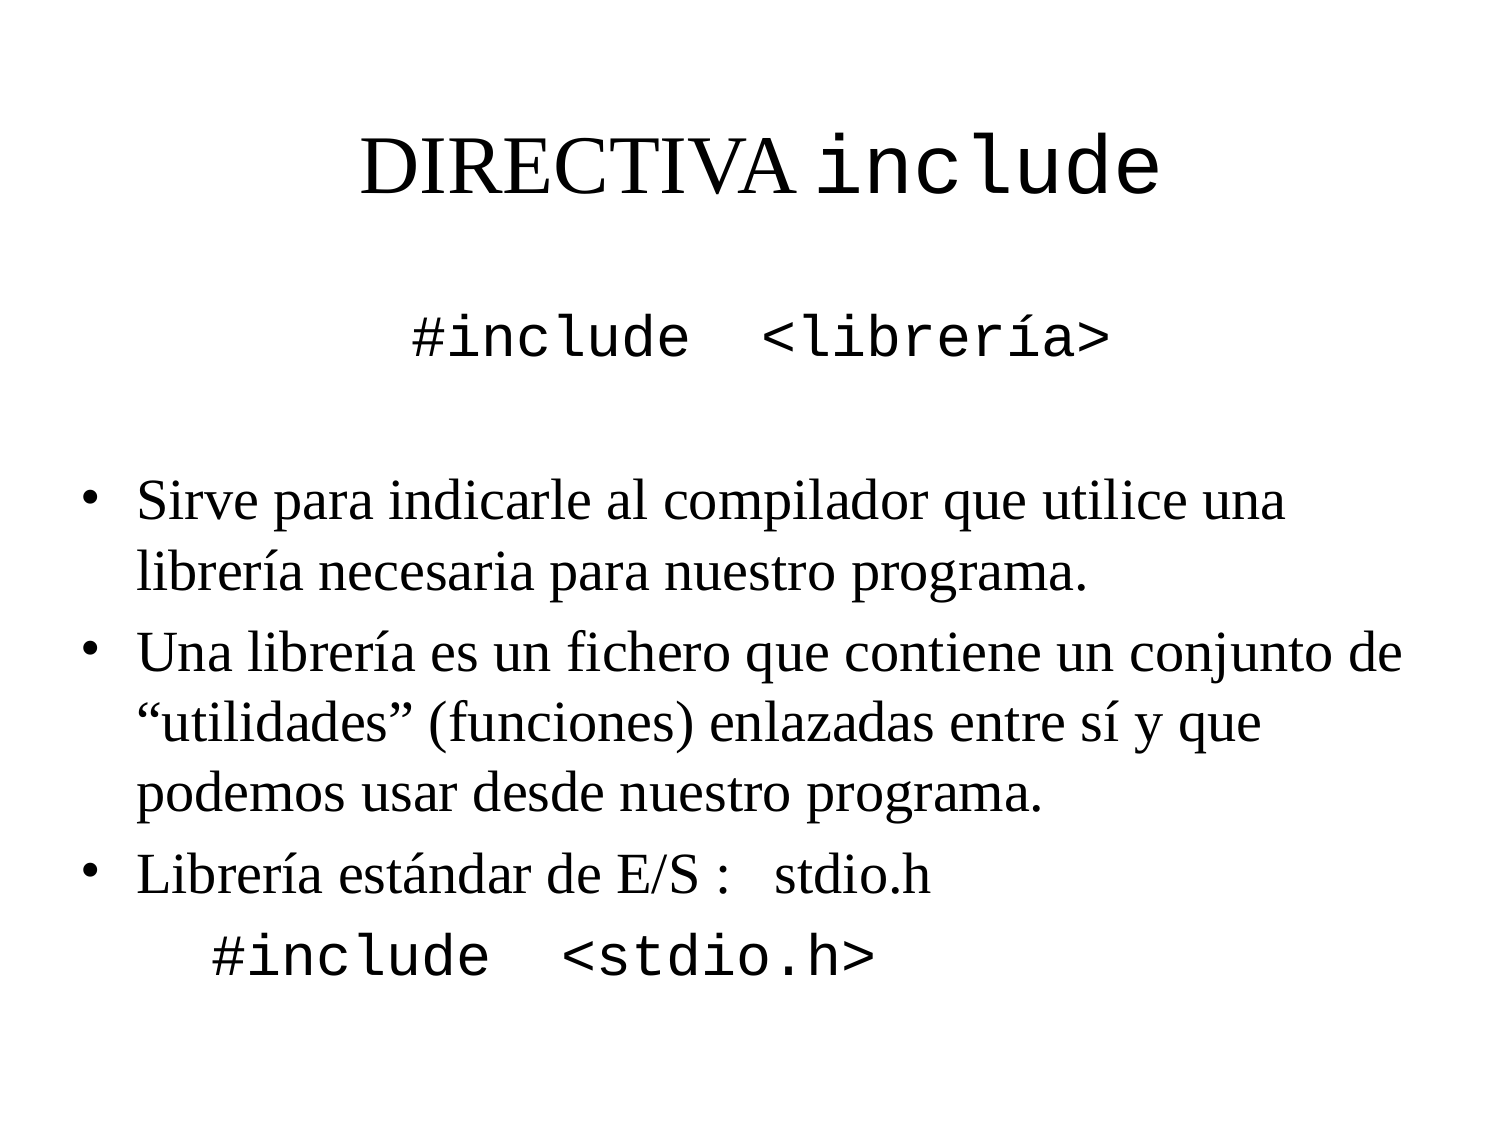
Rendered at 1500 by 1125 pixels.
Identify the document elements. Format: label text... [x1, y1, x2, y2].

list #include <librería> Sirve para indicarle al compilador que utilice una librería necesaria para nuestro programa. Una librería es un fichero que contiene un conjunto de “utilidades” (funciones) enlazadas entre sí y que podemos usar desde nuestro programa. Librería estándar de E/S : stdio.h #include <stdio.h> [64, 290, 1459, 1059]
title DIRECTIVA include [88, 66, 1435, 254]
